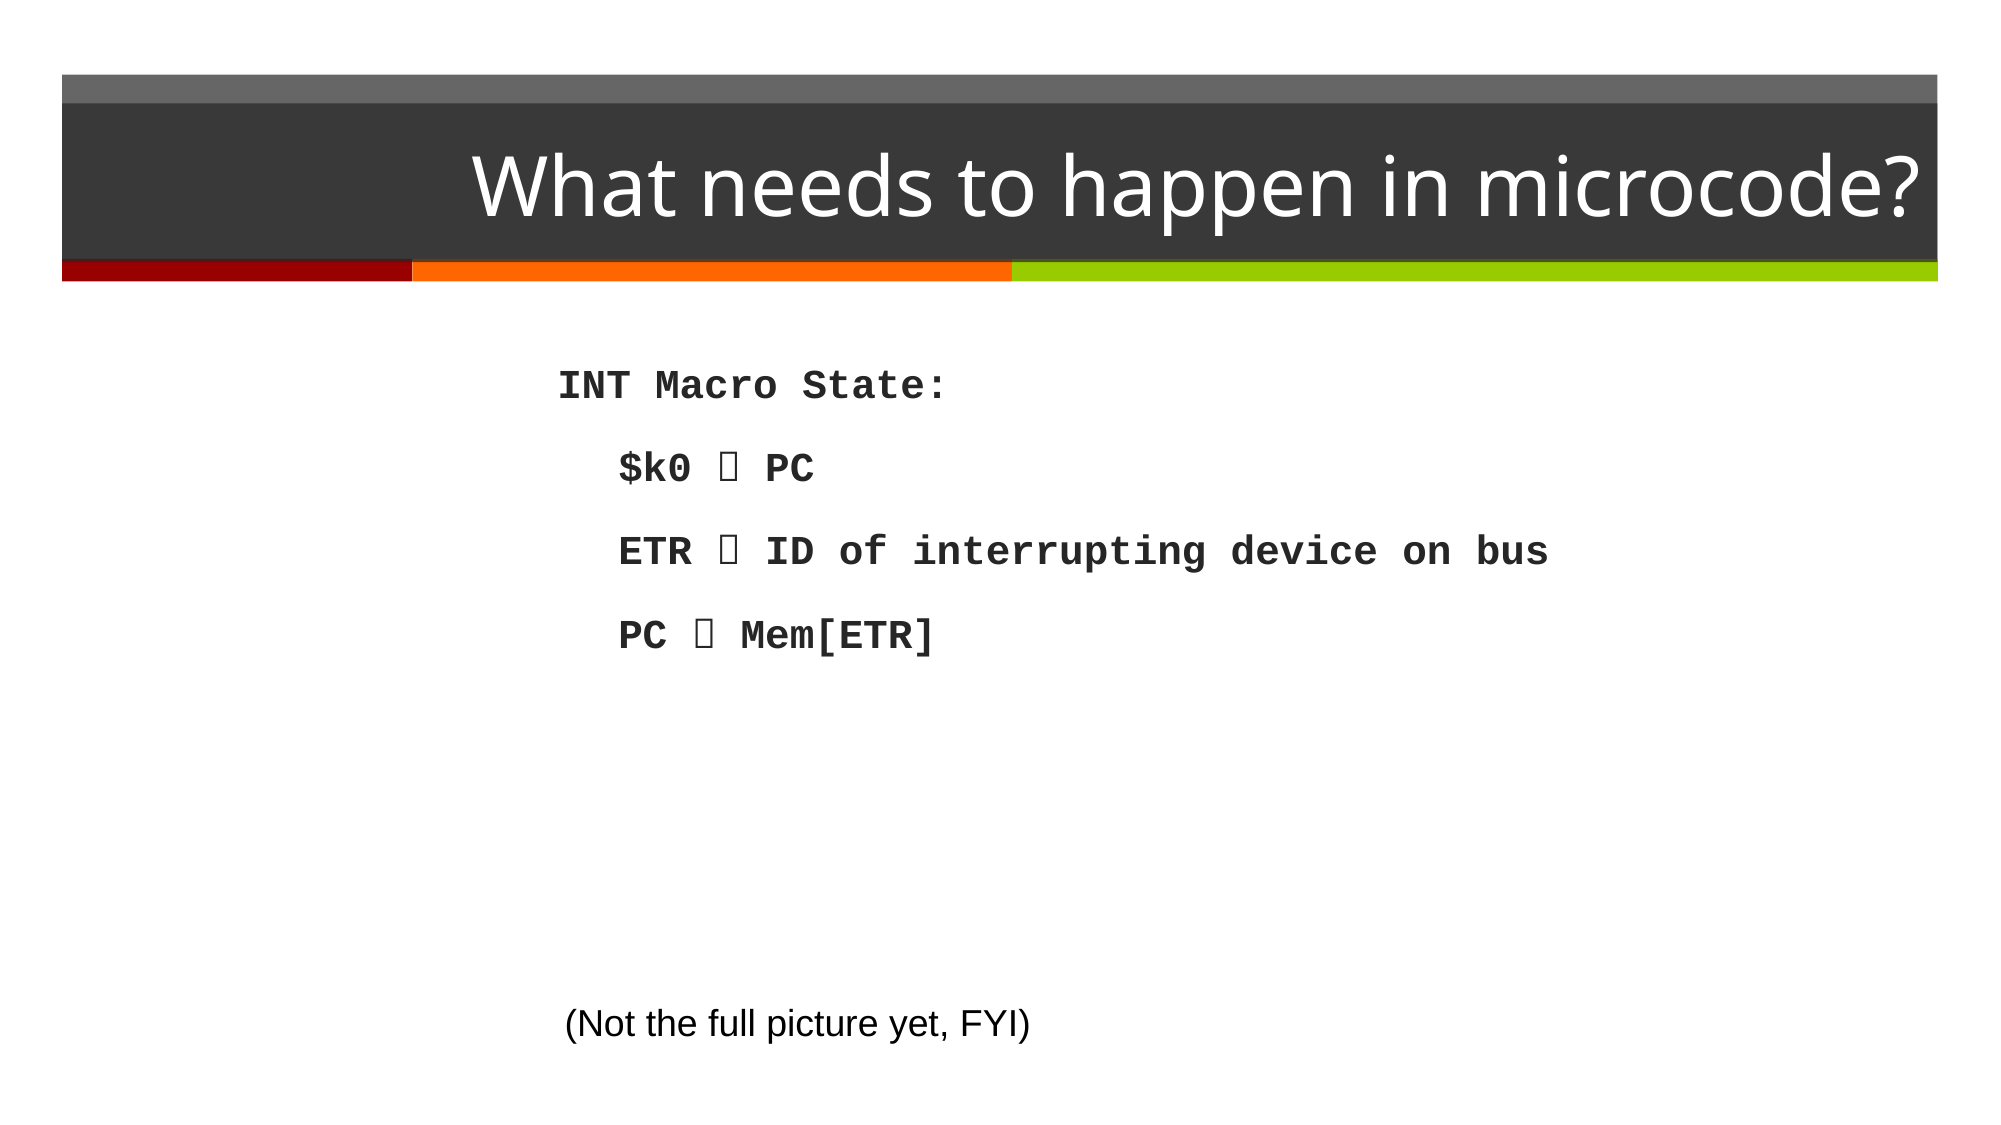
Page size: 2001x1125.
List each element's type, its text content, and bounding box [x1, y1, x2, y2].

title What needs to happen in microcode? [62, 103, 1938, 263]
list INT Macro State: $k0  PC ETR  ID of interrupting device on bus PC  Mem[ETR] [542, 350, 1704, 750]
text_box (Not the full picture yet, FYI) [549, 991, 1450, 1052]
